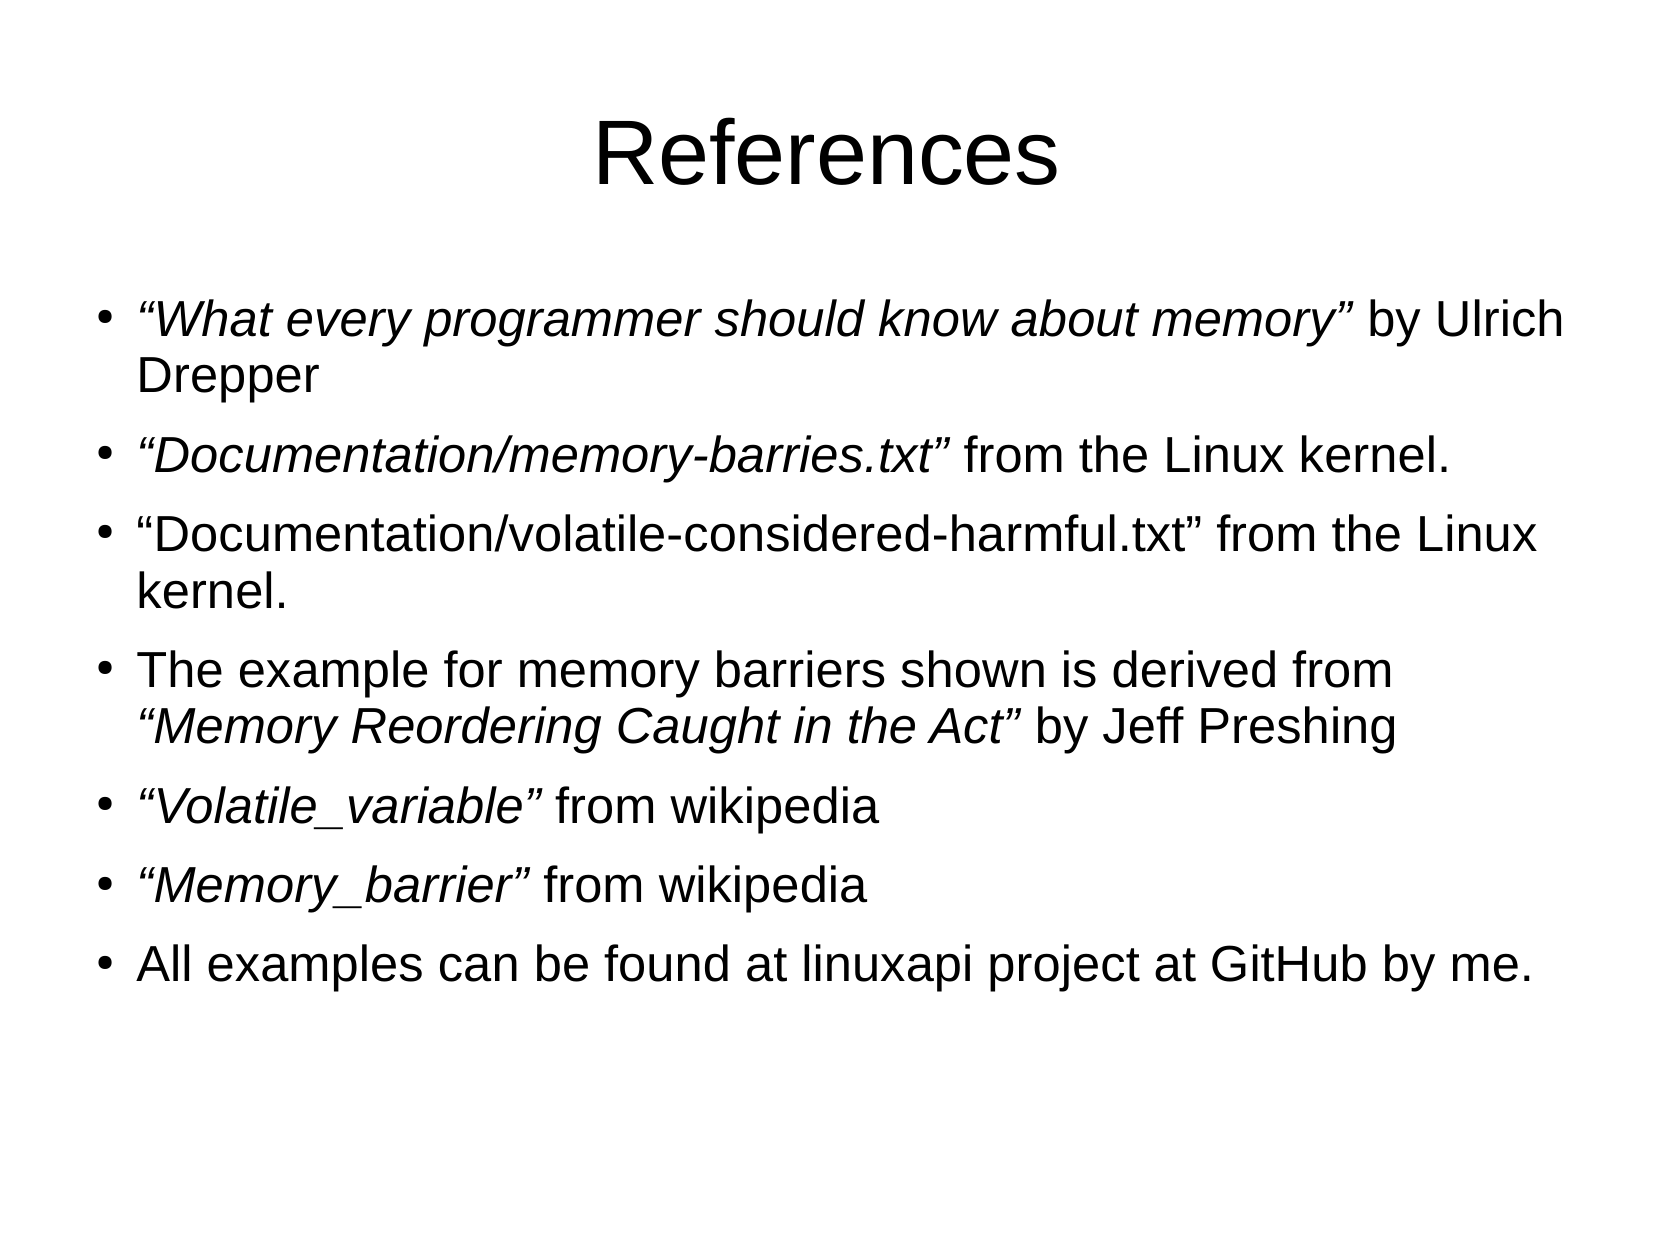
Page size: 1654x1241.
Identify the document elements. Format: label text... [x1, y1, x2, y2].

title References [82, 49, 1571, 257]
list “What every programmer should know about memory” by Ulrich Drepper “Documentation/memory-barries.txt” from the Linux kernel. “Documentation/volatile-considered-harmful.txt” from the Linux kernel. The example for memory barriers shown is derived from “Memory Reordering Caught in the Act” by Jeff Preshing “Volatile_variable” from wikipedia “Memory_barrier” from wikipedia All examples can be found at linuxapi project at GitHub by me. [82, 290, 1571, 1010]
